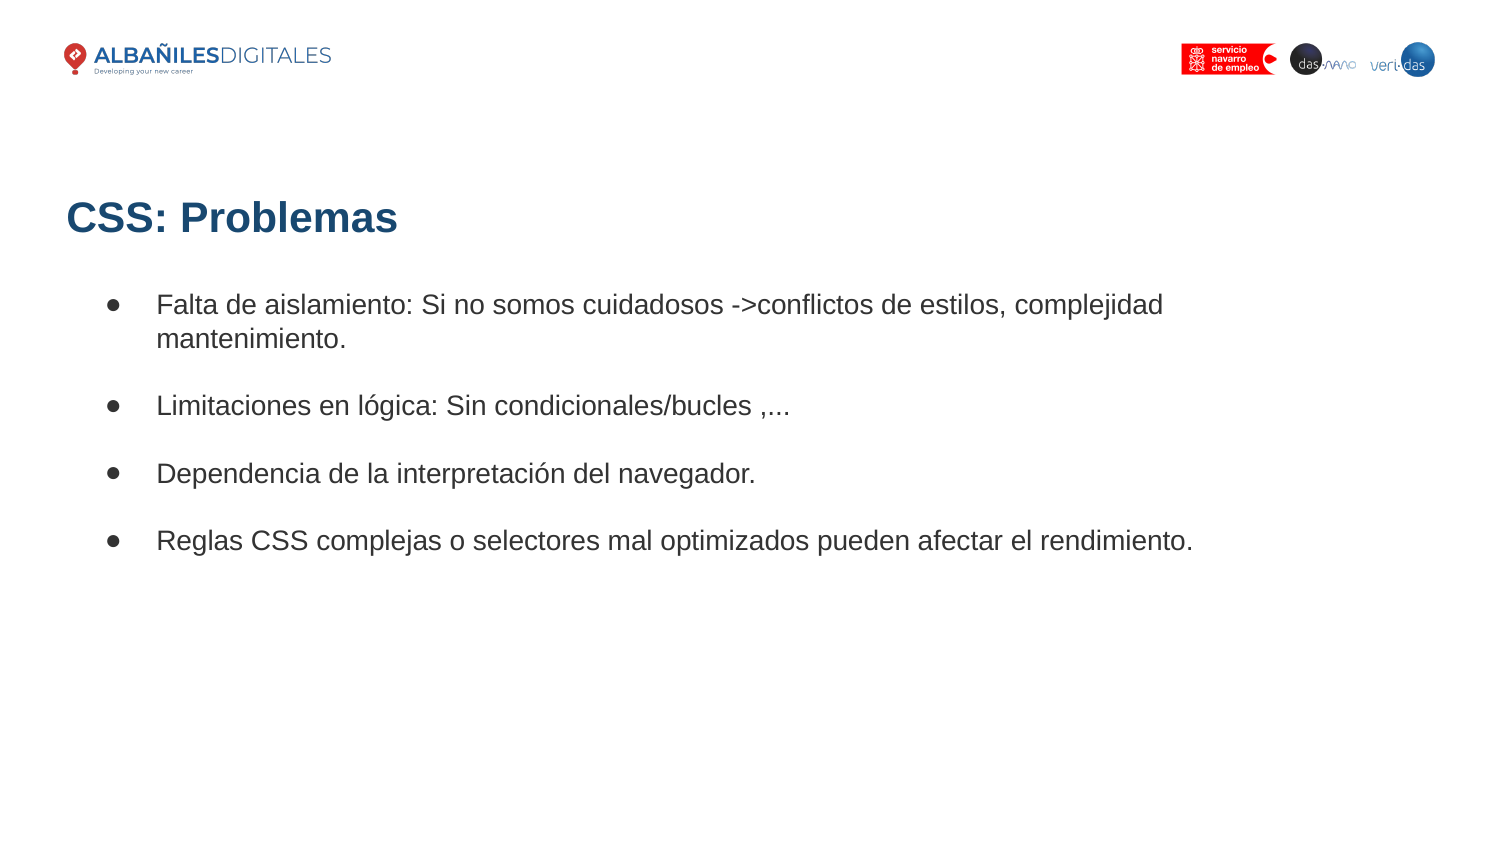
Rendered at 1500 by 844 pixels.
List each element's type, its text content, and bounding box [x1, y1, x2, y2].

text_box Falta de aislamiento: Si no somos cuidadosos ->conflictos de estilos, complejidad mantenimiento. Limitaciones en lógica: Sin condicionales/bucles ,... Dependencia de la interpretación del navegador. Reglas CSS complejas o selectores mal optimizados pueden afectar el rendimiento. [66, 271, 1326, 673]
picture [1370, 42, 1435, 77]
picture [1181, 43, 1277, 75]
text_box CSS: Problemas [66, 179, 728, 271]
picture [1290, 43, 1356, 75]
picture [64, 43, 332, 75]
